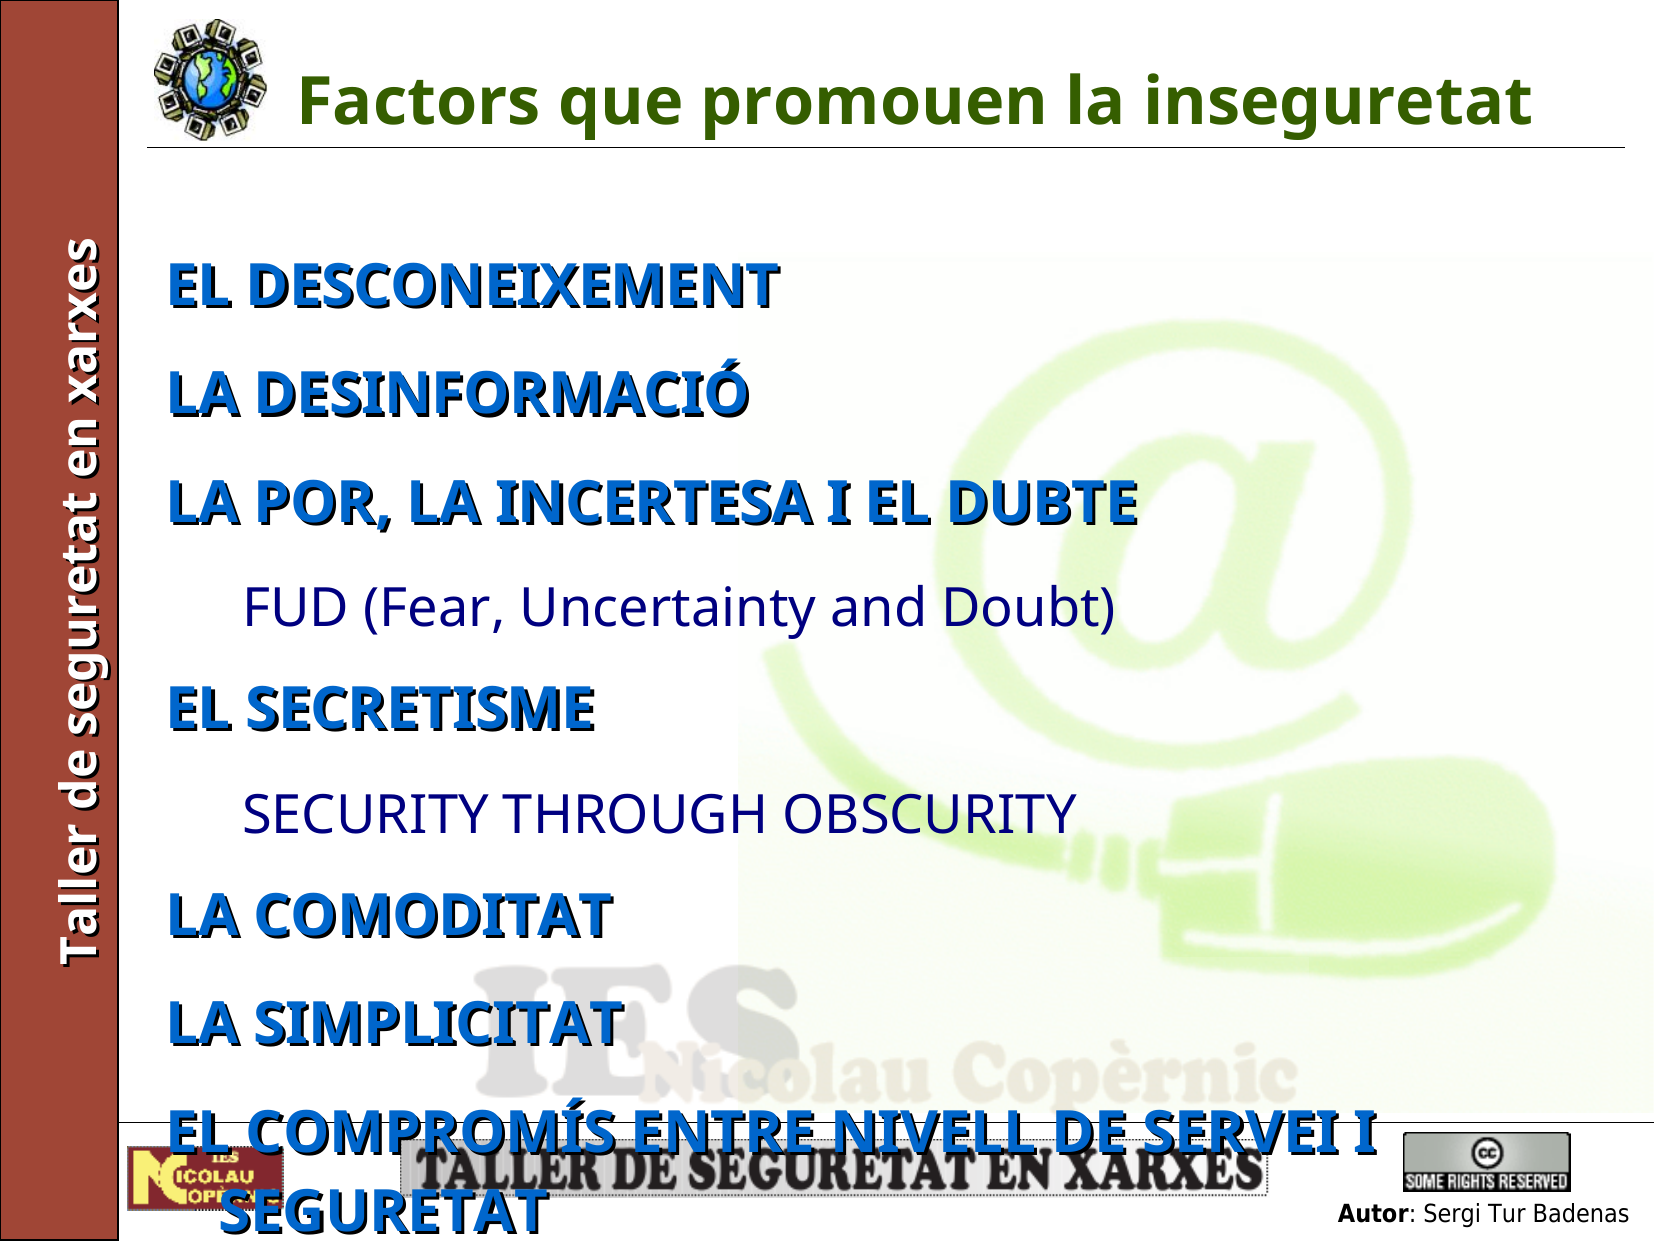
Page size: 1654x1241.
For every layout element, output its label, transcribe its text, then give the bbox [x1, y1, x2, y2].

picture [127, 1146, 284, 1211]
title Factors que promouen la inseguretat [171, 56, 1654, 141]
picture [1403, 1132, 1571, 1192]
list EL DESCONEIXEMENT LA DESINFORMACIÓ LA POR, LA INCERTESA I EL DUBTE FUD (Fear, Uncertainty and Doubt) EL SECRETISME SECURITY THROUGH OBSCURITY LA COMODITAT LA SIMPLICITAT EL COMPROMÍS ENTRE NIVELL DE SERVEI I SEGURETAT [147, 242, 1636, 1078]
picture [475, 1139, 491, 1145]
picture [1068, 1139, 1080, 1145]
picture [154, 19, 268, 142]
picture [400, 1139, 1270, 1198]
picture [466, 252, 1654, 1117]
